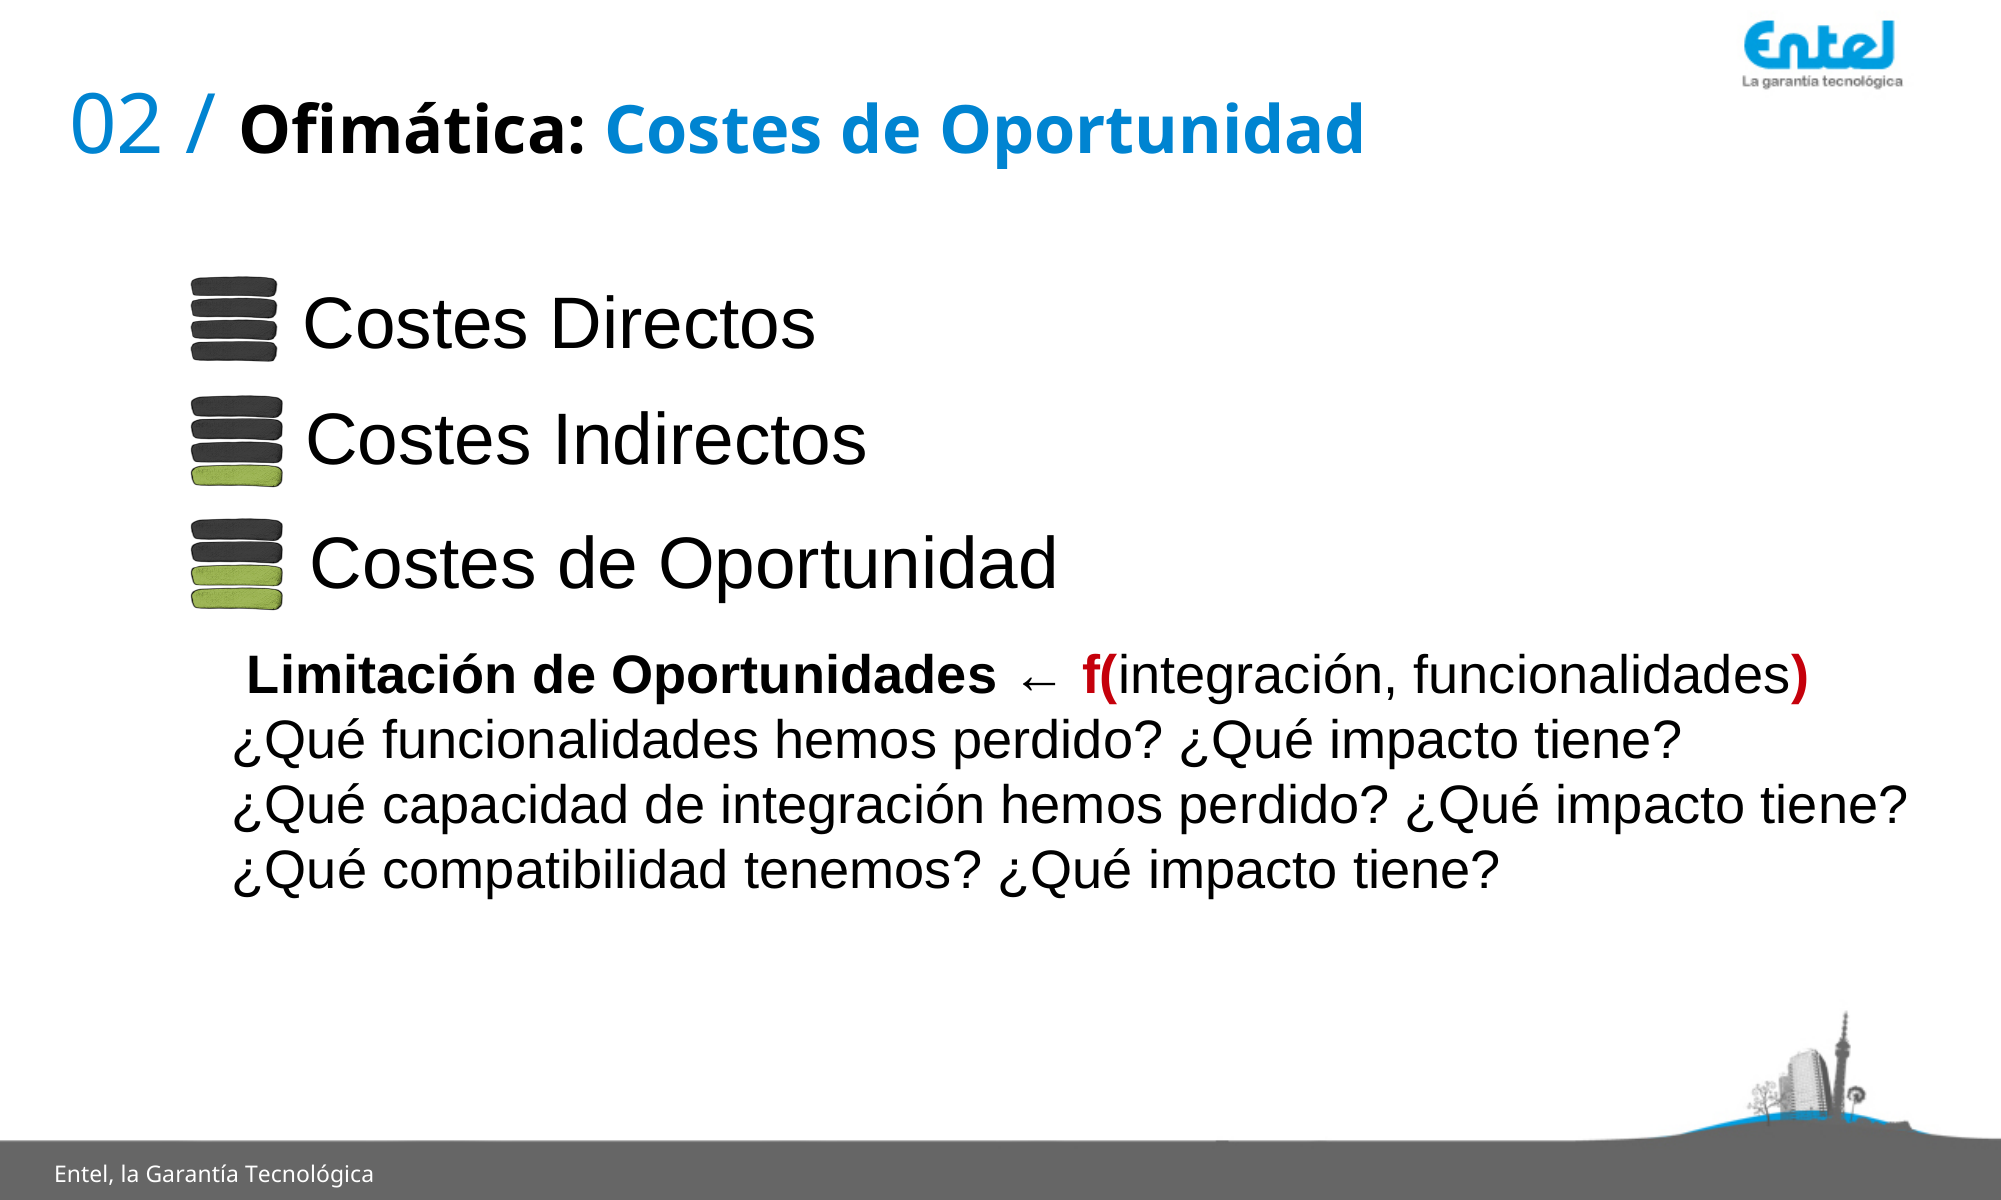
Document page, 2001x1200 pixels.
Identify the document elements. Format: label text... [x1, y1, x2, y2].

picture [0, 0, 2001, 1200]
text_box ¿Qué funcionalidades hemos perdido? ¿Qué impacto tiene? [216, 696, 1700, 761]
text_box ¿Qué capacidad de integración hemos perdido? ¿Qué impacto tiene? [216, 761, 1926, 842]
text_box Costes de Oportunidad [295, 507, 1075, 611]
text_box ← f(integración, funcionalidades) [1014, 632, 1855, 712]
text_box 02 / Ofimática: Costes de Oportunidad [51, 61, 1625, 202]
text_box Limitación de Oportunidades [232, 632, 1014, 696]
text_box Entel, la Garantía Tecnológica [39, 1137, 966, 1198]
text_box Costes Indirectos [290, 383, 884, 487]
text_box Costes Directos [287, 268, 833, 371]
text_box ¿Qué compatibilidad tenemos? ¿Qué impacto tiene? [216, 826, 1518, 907]
